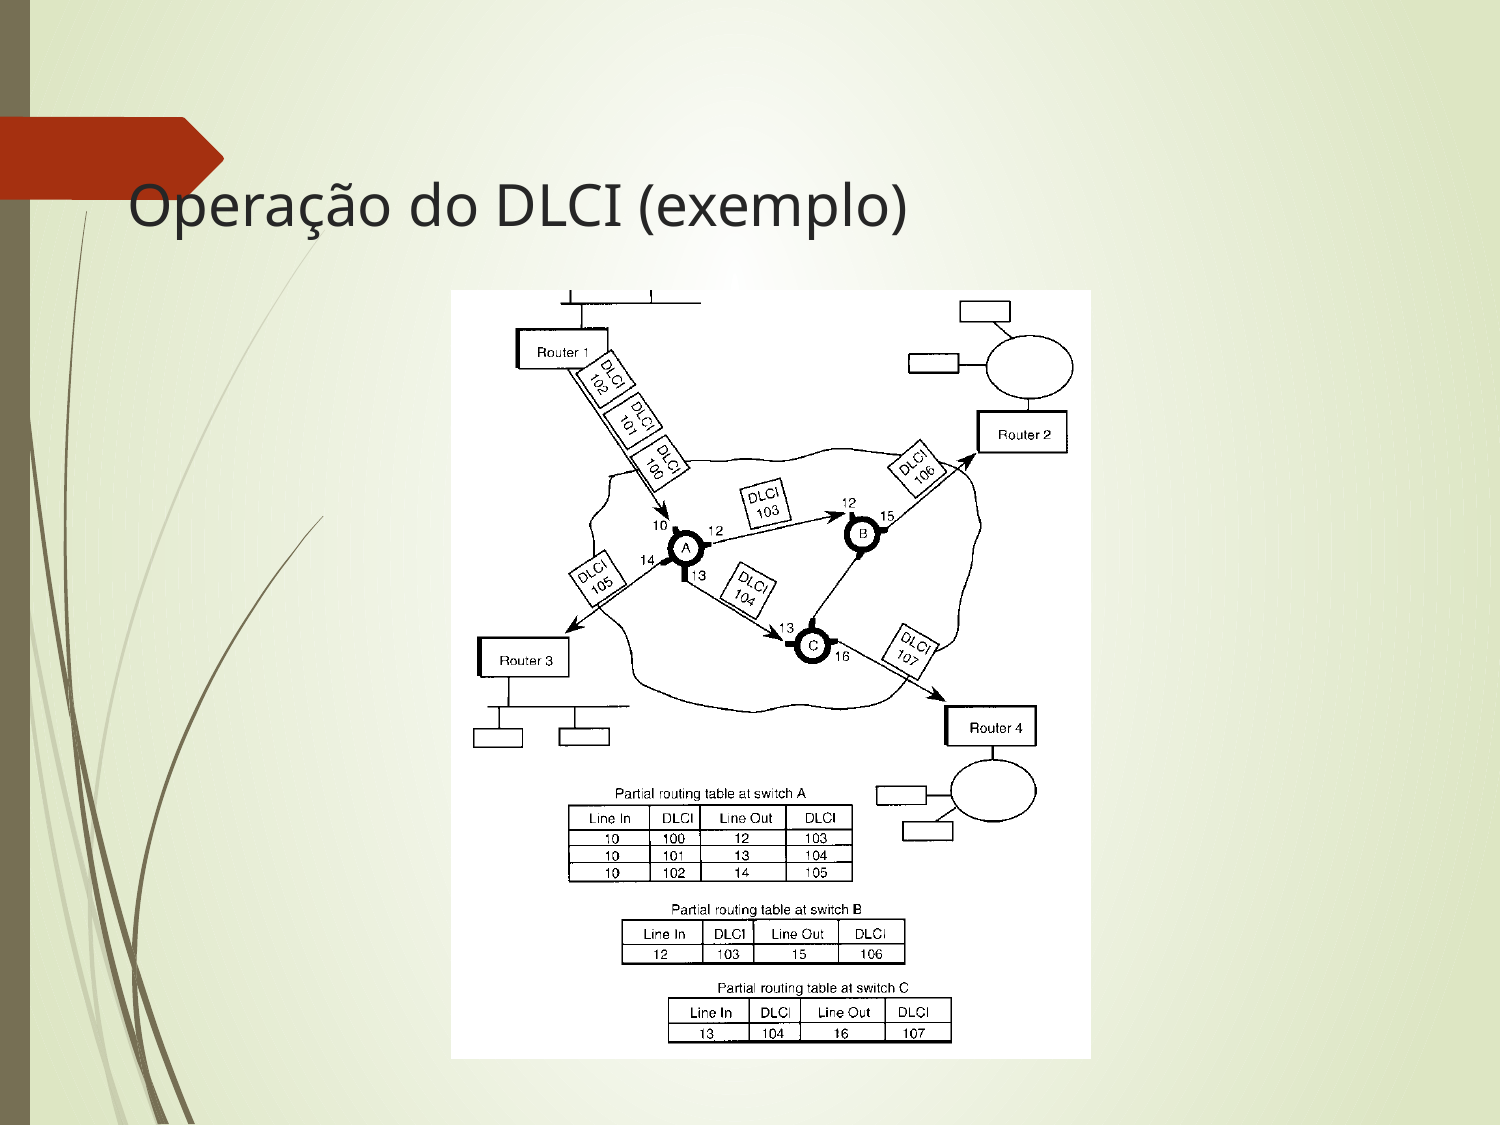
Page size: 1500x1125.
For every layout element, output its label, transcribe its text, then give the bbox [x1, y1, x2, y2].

title Operação do DLCI (exemplo) [112, 160, 1387, 279]
picture [451, 290, 1091, 1059]
